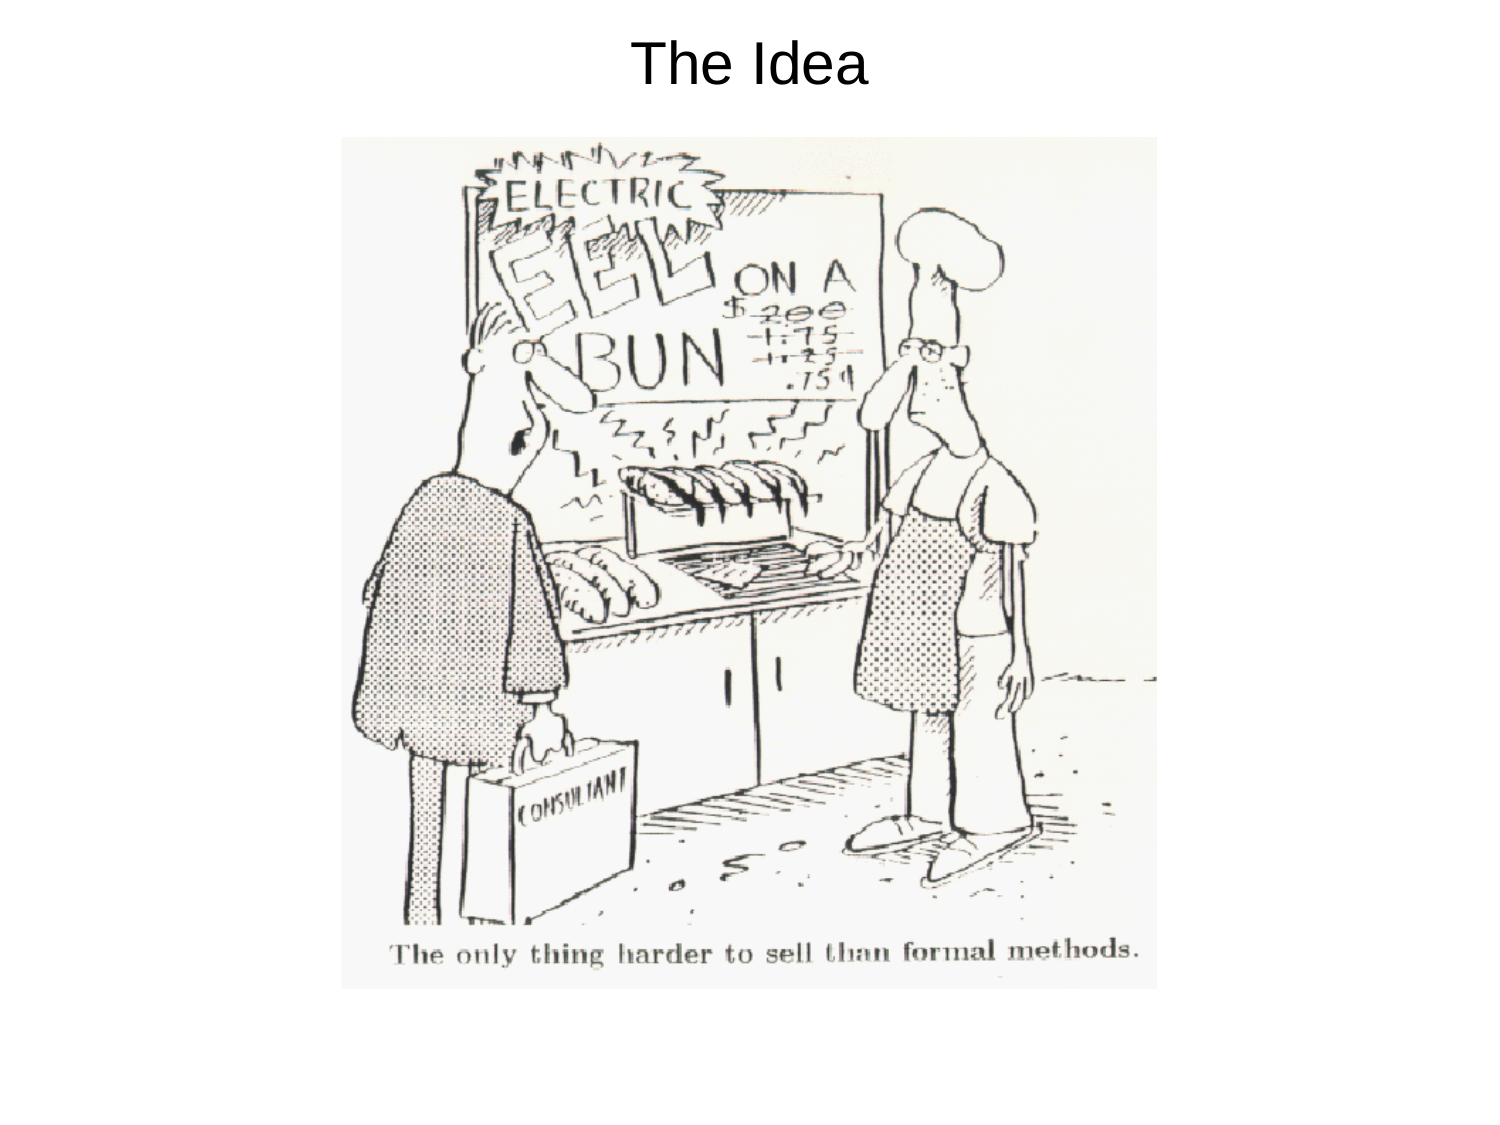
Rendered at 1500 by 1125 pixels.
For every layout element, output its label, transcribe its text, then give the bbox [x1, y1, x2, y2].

picture [340, 137, 1157, 989]
text_box The Idea [630, 7, 870, 113]
